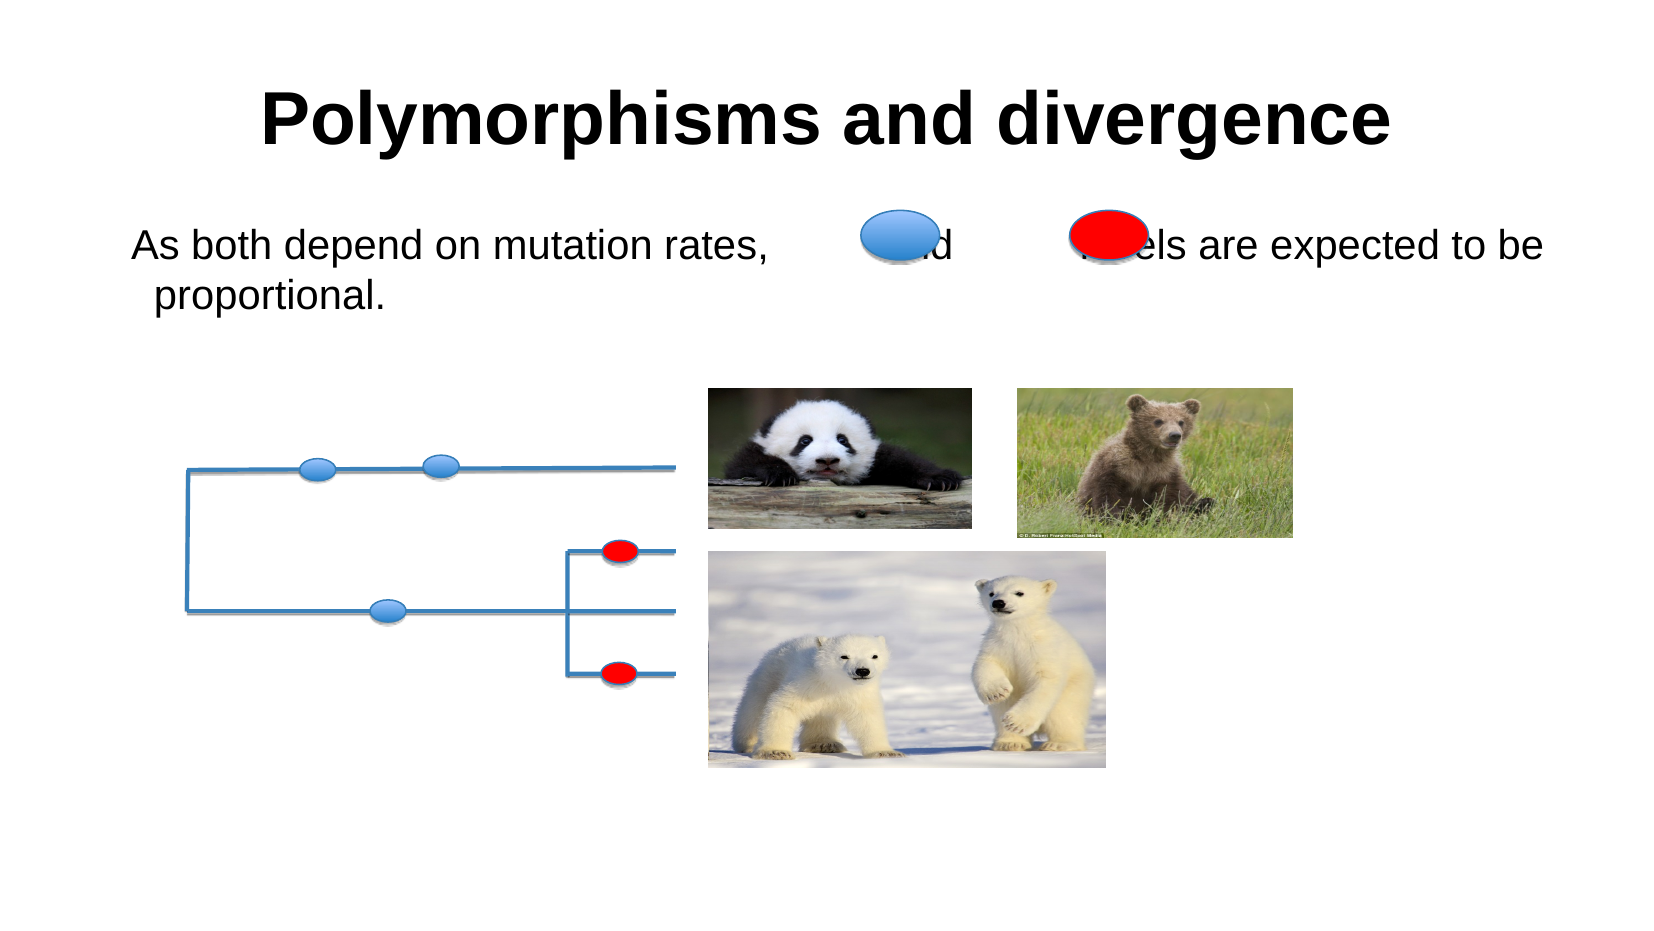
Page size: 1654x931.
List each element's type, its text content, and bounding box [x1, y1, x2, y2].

text_box [601, 662, 638, 685]
text_box [1069, 210, 1149, 260]
picture [708, 551, 1106, 768]
text_box [370, 599, 407, 623]
list As both depend on mutation rates, and levels are expected to be proportional. [82, 203, 1571, 817]
text_box [860, 210, 940, 260]
picture [1017, 388, 1293, 538]
picture [708, 388, 972, 529]
text_box [299, 458, 336, 481]
text_box [423, 455, 460, 478]
text_box [602, 540, 639, 563]
title Polymorphisms and divergence [82, 37, 1571, 193]
